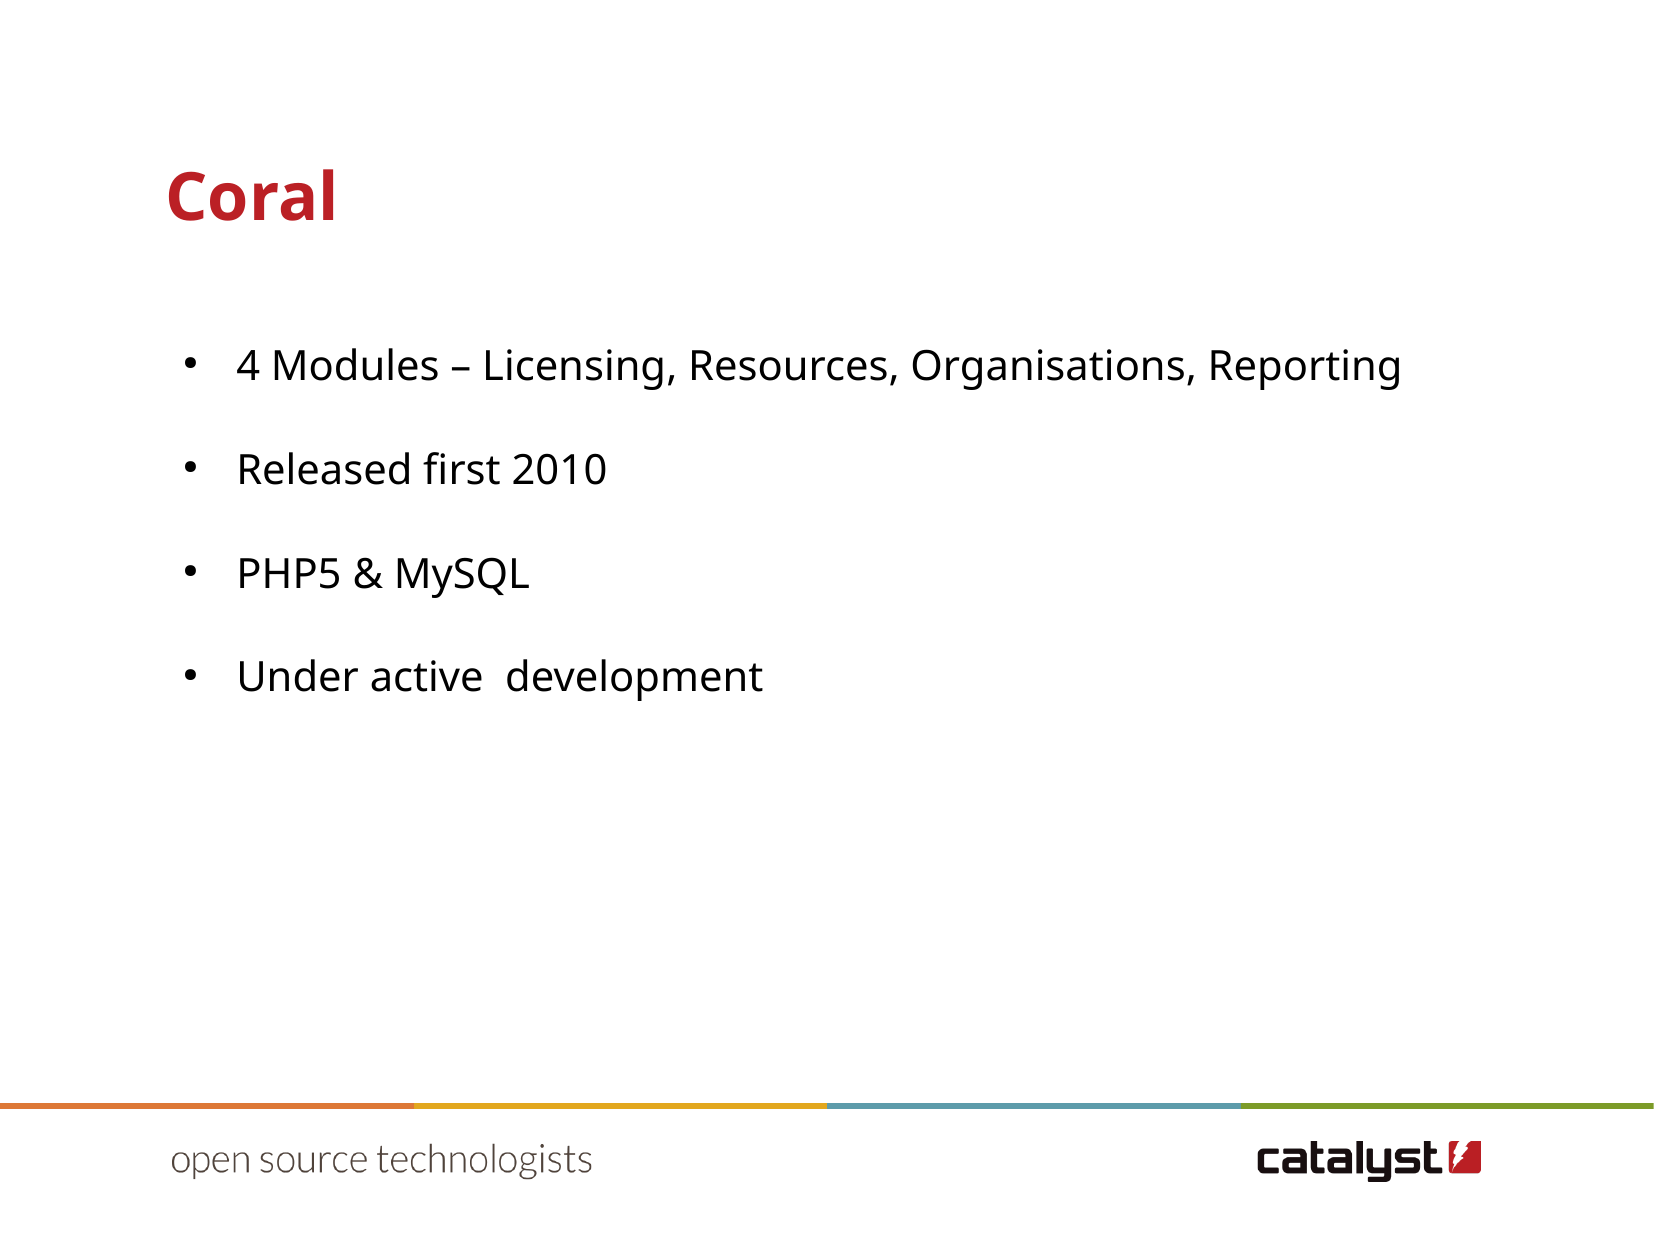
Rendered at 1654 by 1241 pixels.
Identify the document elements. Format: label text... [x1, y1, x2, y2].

list 4 Modules – Licensing, Resources, Organisations, Reporting Released first 2010 PHP5 & MySQL Under active development [165, 307, 1489, 1027]
picture [0, 1103, 1654, 1182]
title Coral [165, 90, 1489, 298]
